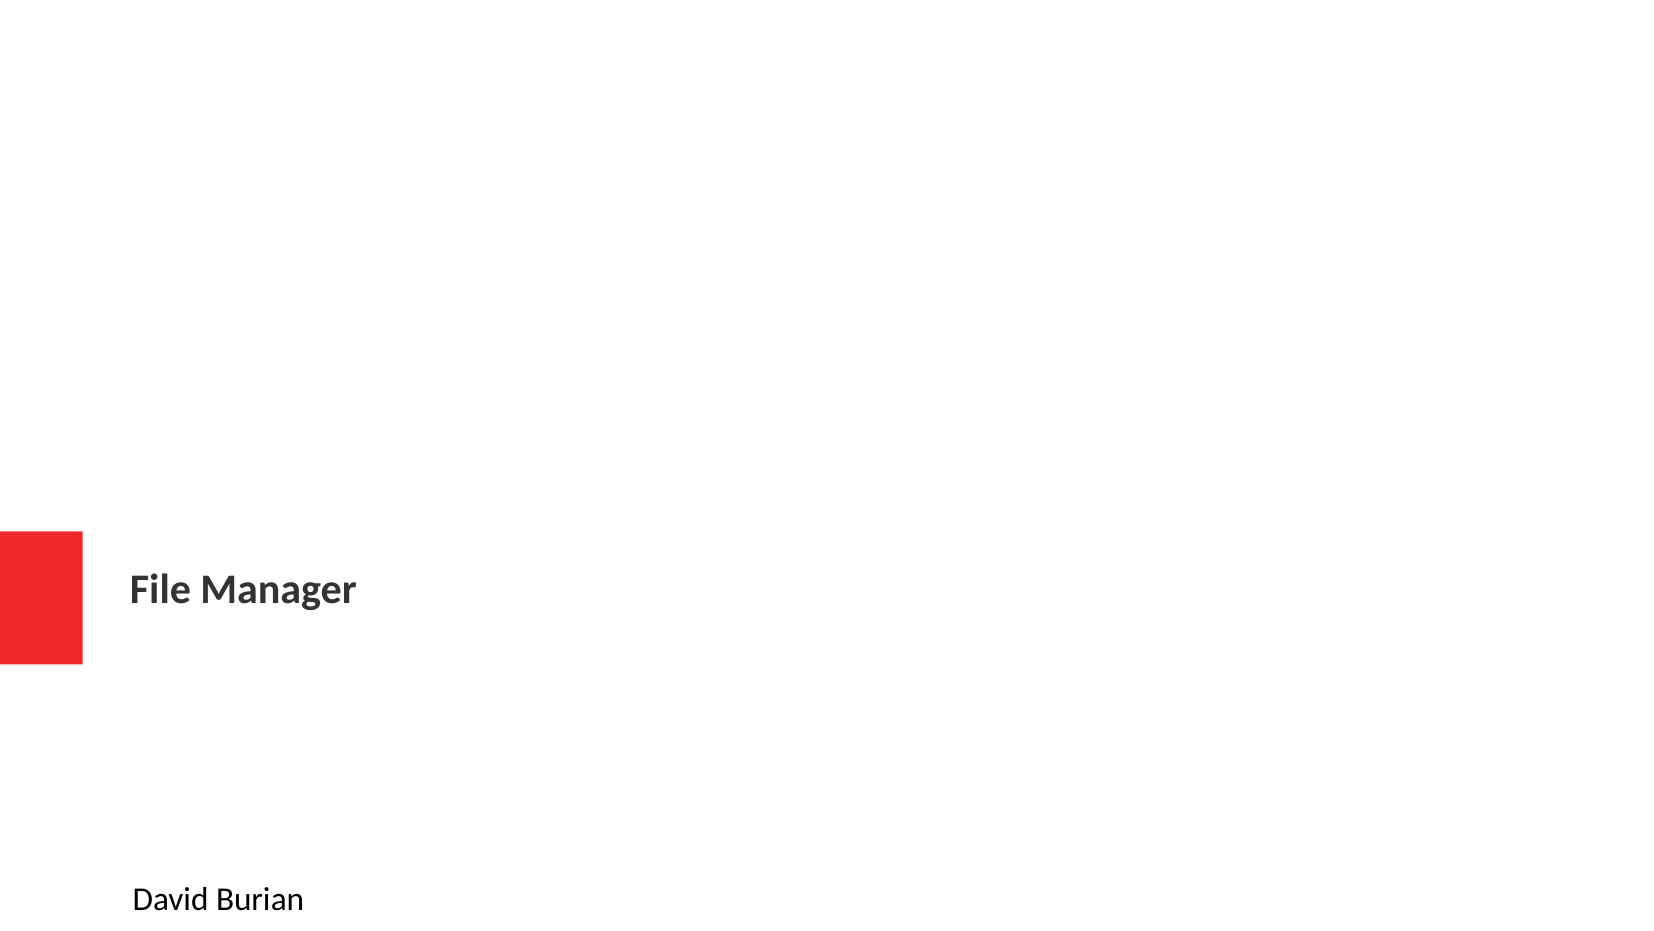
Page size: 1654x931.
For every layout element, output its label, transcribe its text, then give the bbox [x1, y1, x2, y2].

title File Manager [129, 504, 1536, 683]
subtitle David Burian [11, 885, 426, 920]
